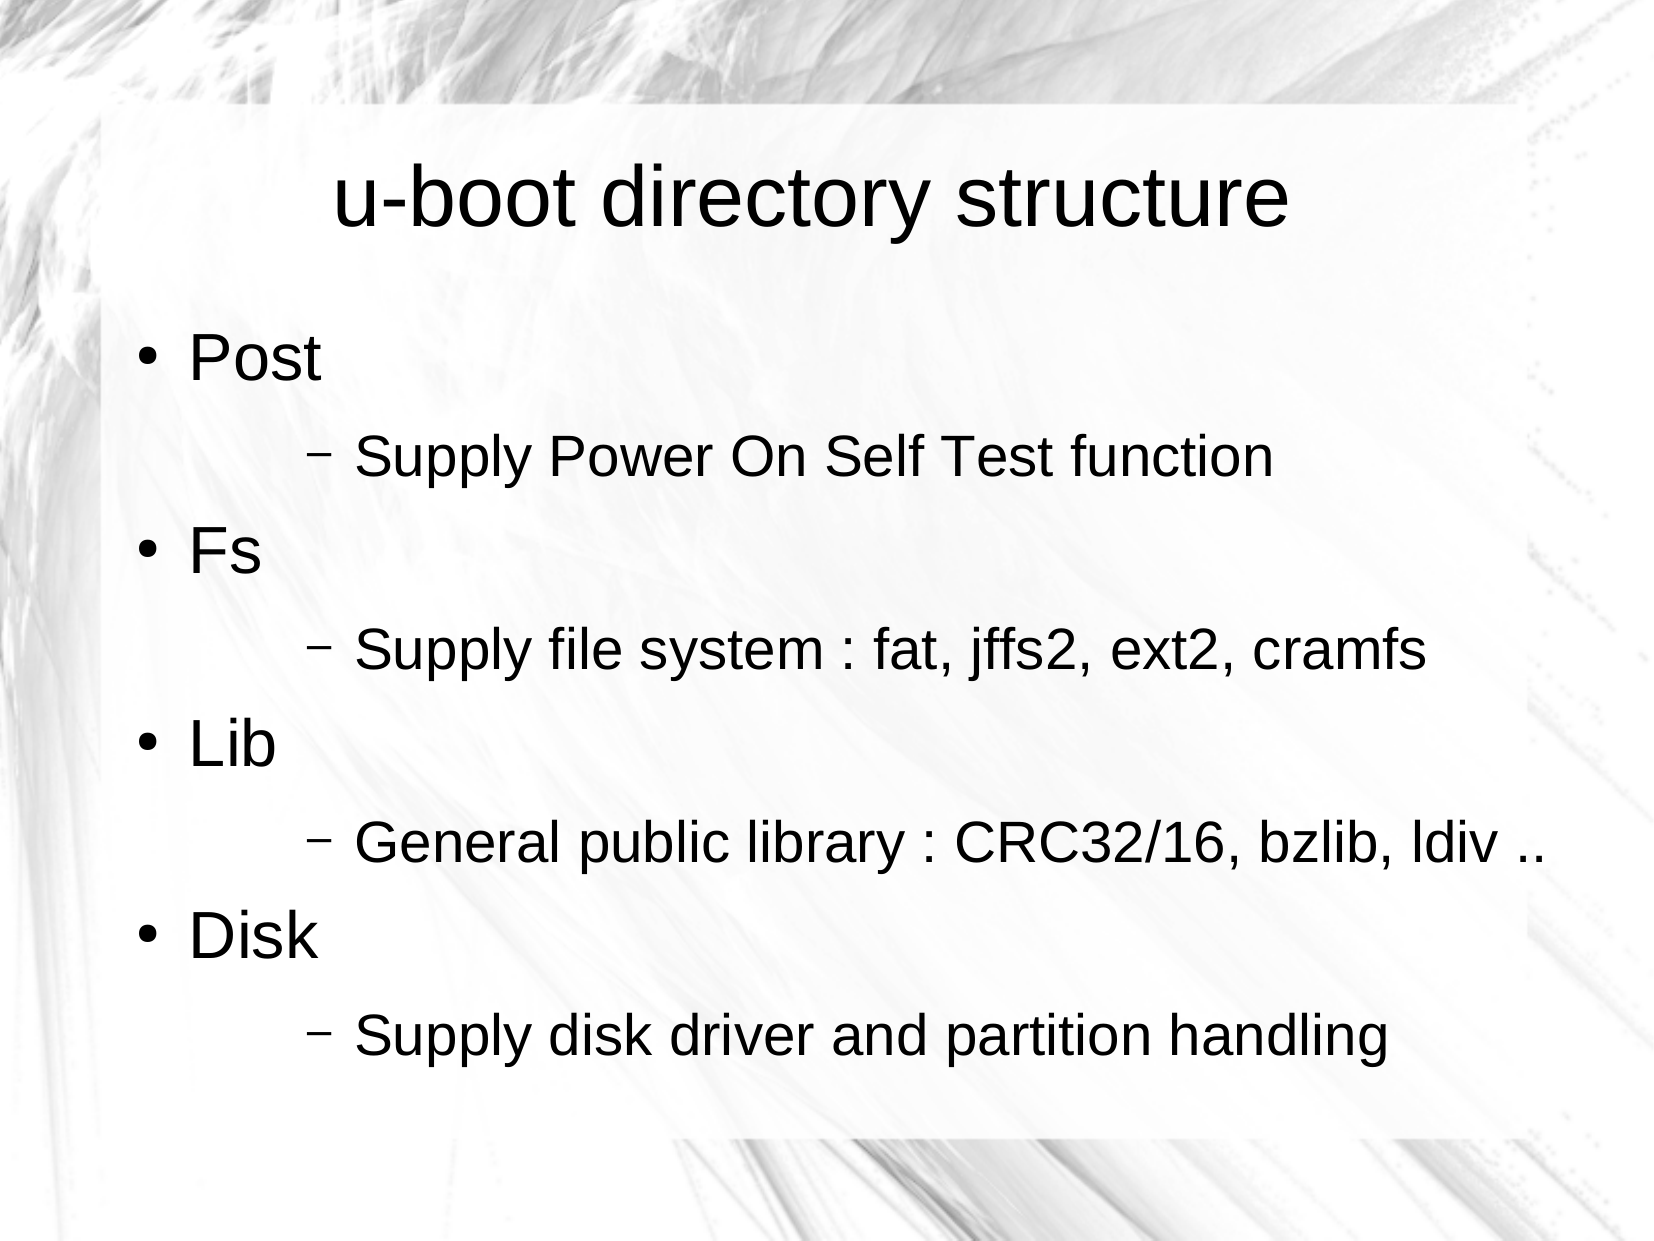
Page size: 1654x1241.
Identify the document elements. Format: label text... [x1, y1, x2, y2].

list Post Supply Power On Self Test function Fs Supply file system : fat, jffs2, ext2, cramfs Lib General public library : CRC32/16, bzlib, ldiv .. Disk Supply disk driver and partition handling [118, 319, 1571, 1068]
picture [0, 0, 1654, 1241]
title u-boot directory structure [118, 112, 1506, 281]
